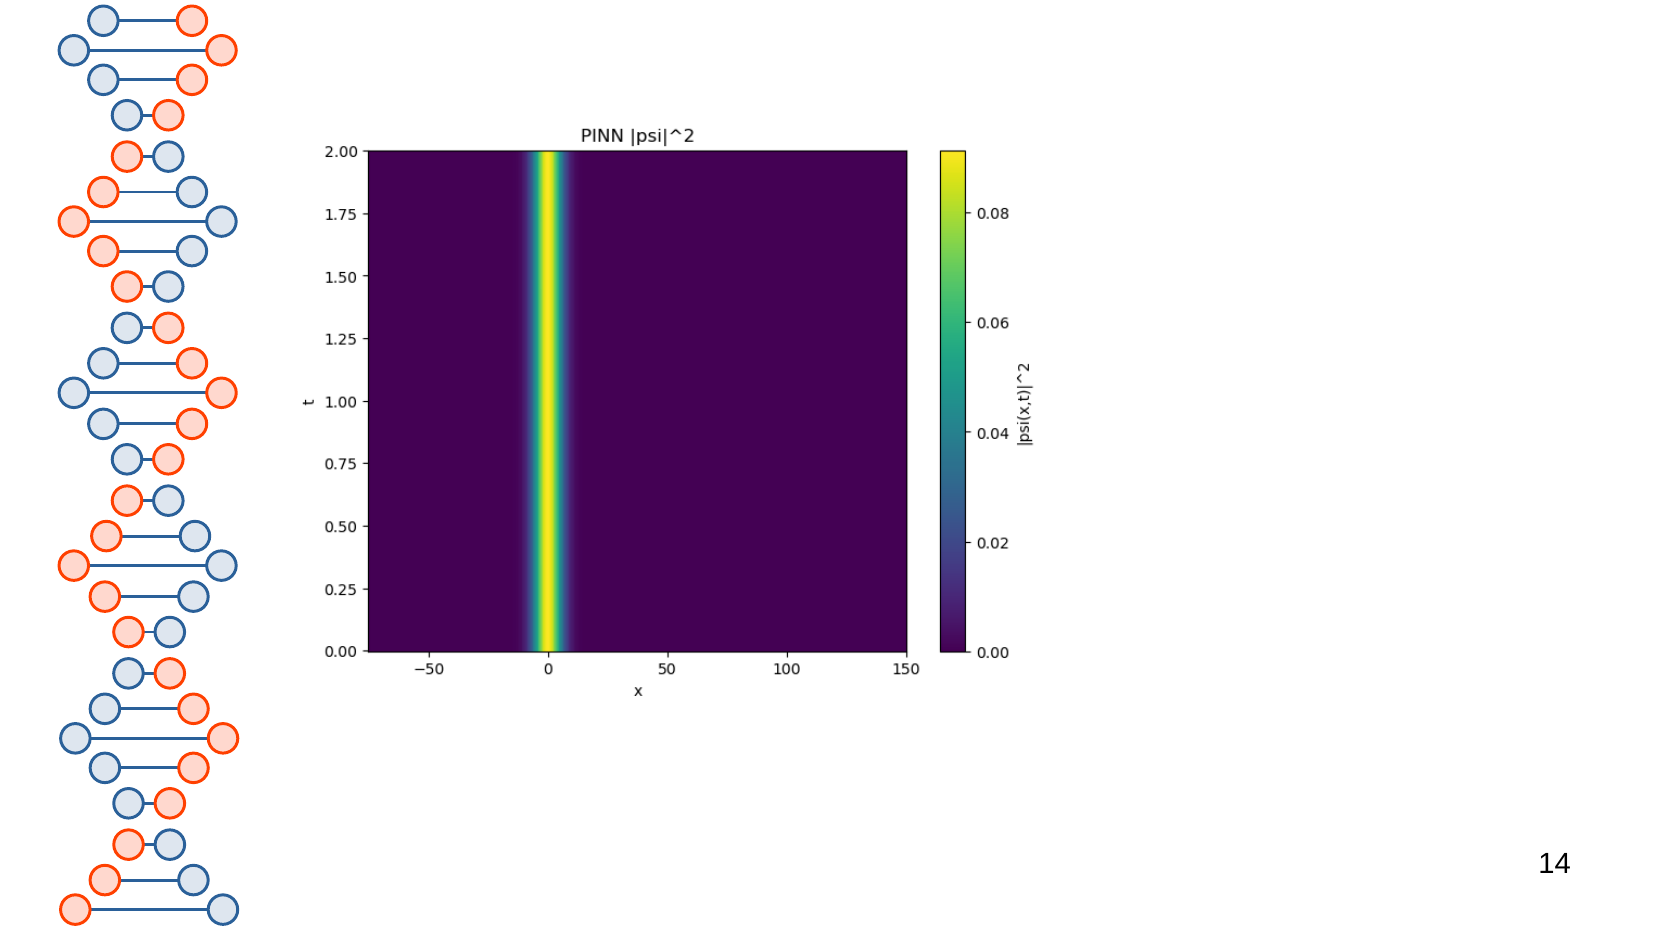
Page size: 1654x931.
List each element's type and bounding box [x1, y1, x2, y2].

picture [292, 118, 1042, 709]
